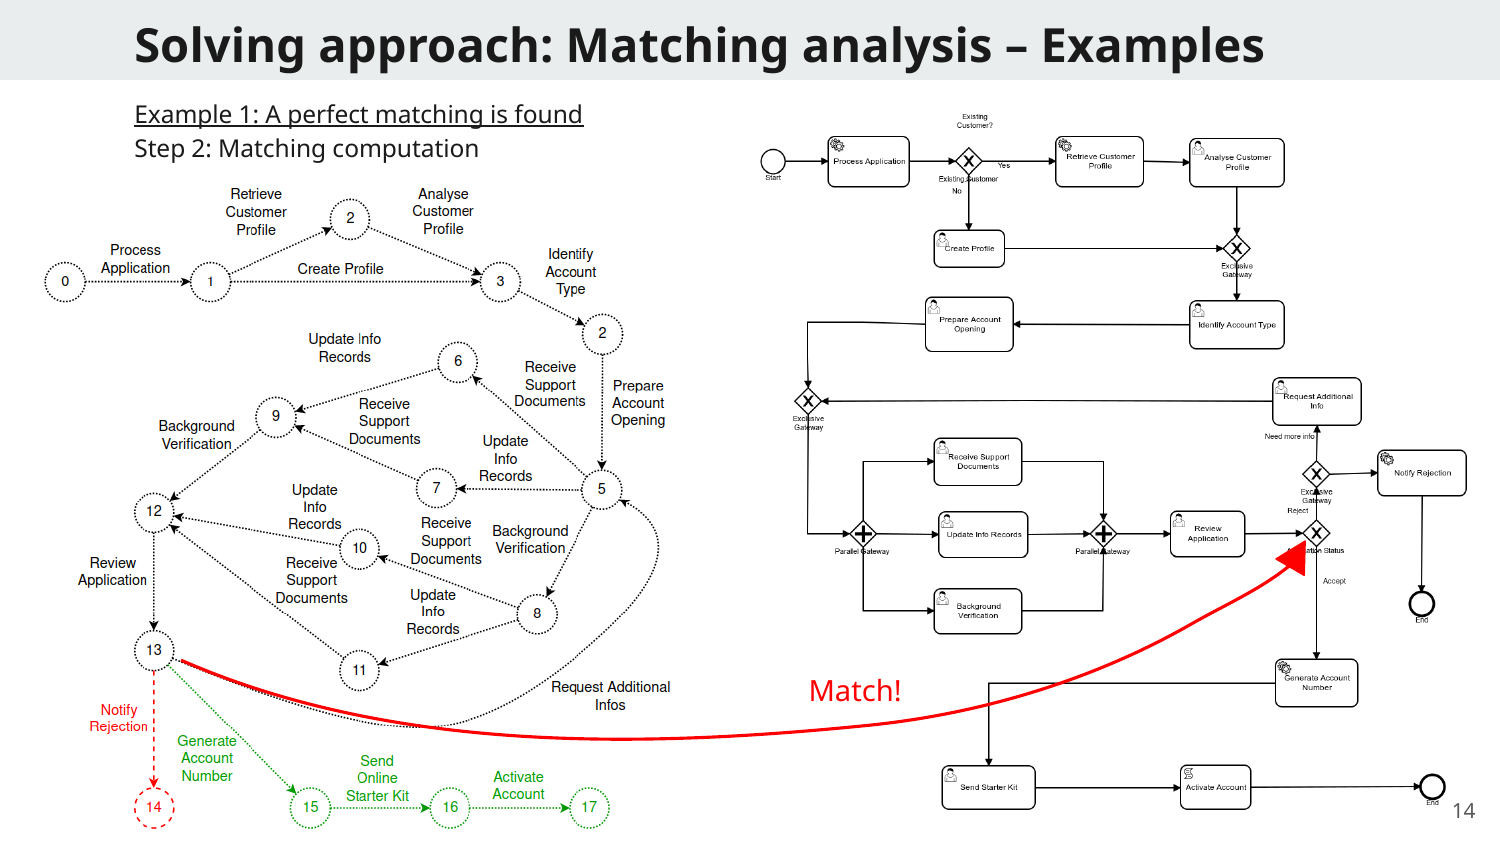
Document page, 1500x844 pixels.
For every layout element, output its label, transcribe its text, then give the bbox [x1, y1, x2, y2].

picture [35, 167, 685, 837]
slide_number <numéro> [1400, 779, 1491, 844]
text_box Match! [793, 656, 945, 723]
text_box [1276, 541, 1306, 576]
title Solving approach: Matching analysis – Examples [119, 0, 1381, 88]
list Example 1: A perfect matching is found Step 2: Matching computation [119, 79, 633, 167]
text_box Match! [908, 716, 945, 723]
picture [757, 108, 1470, 813]
